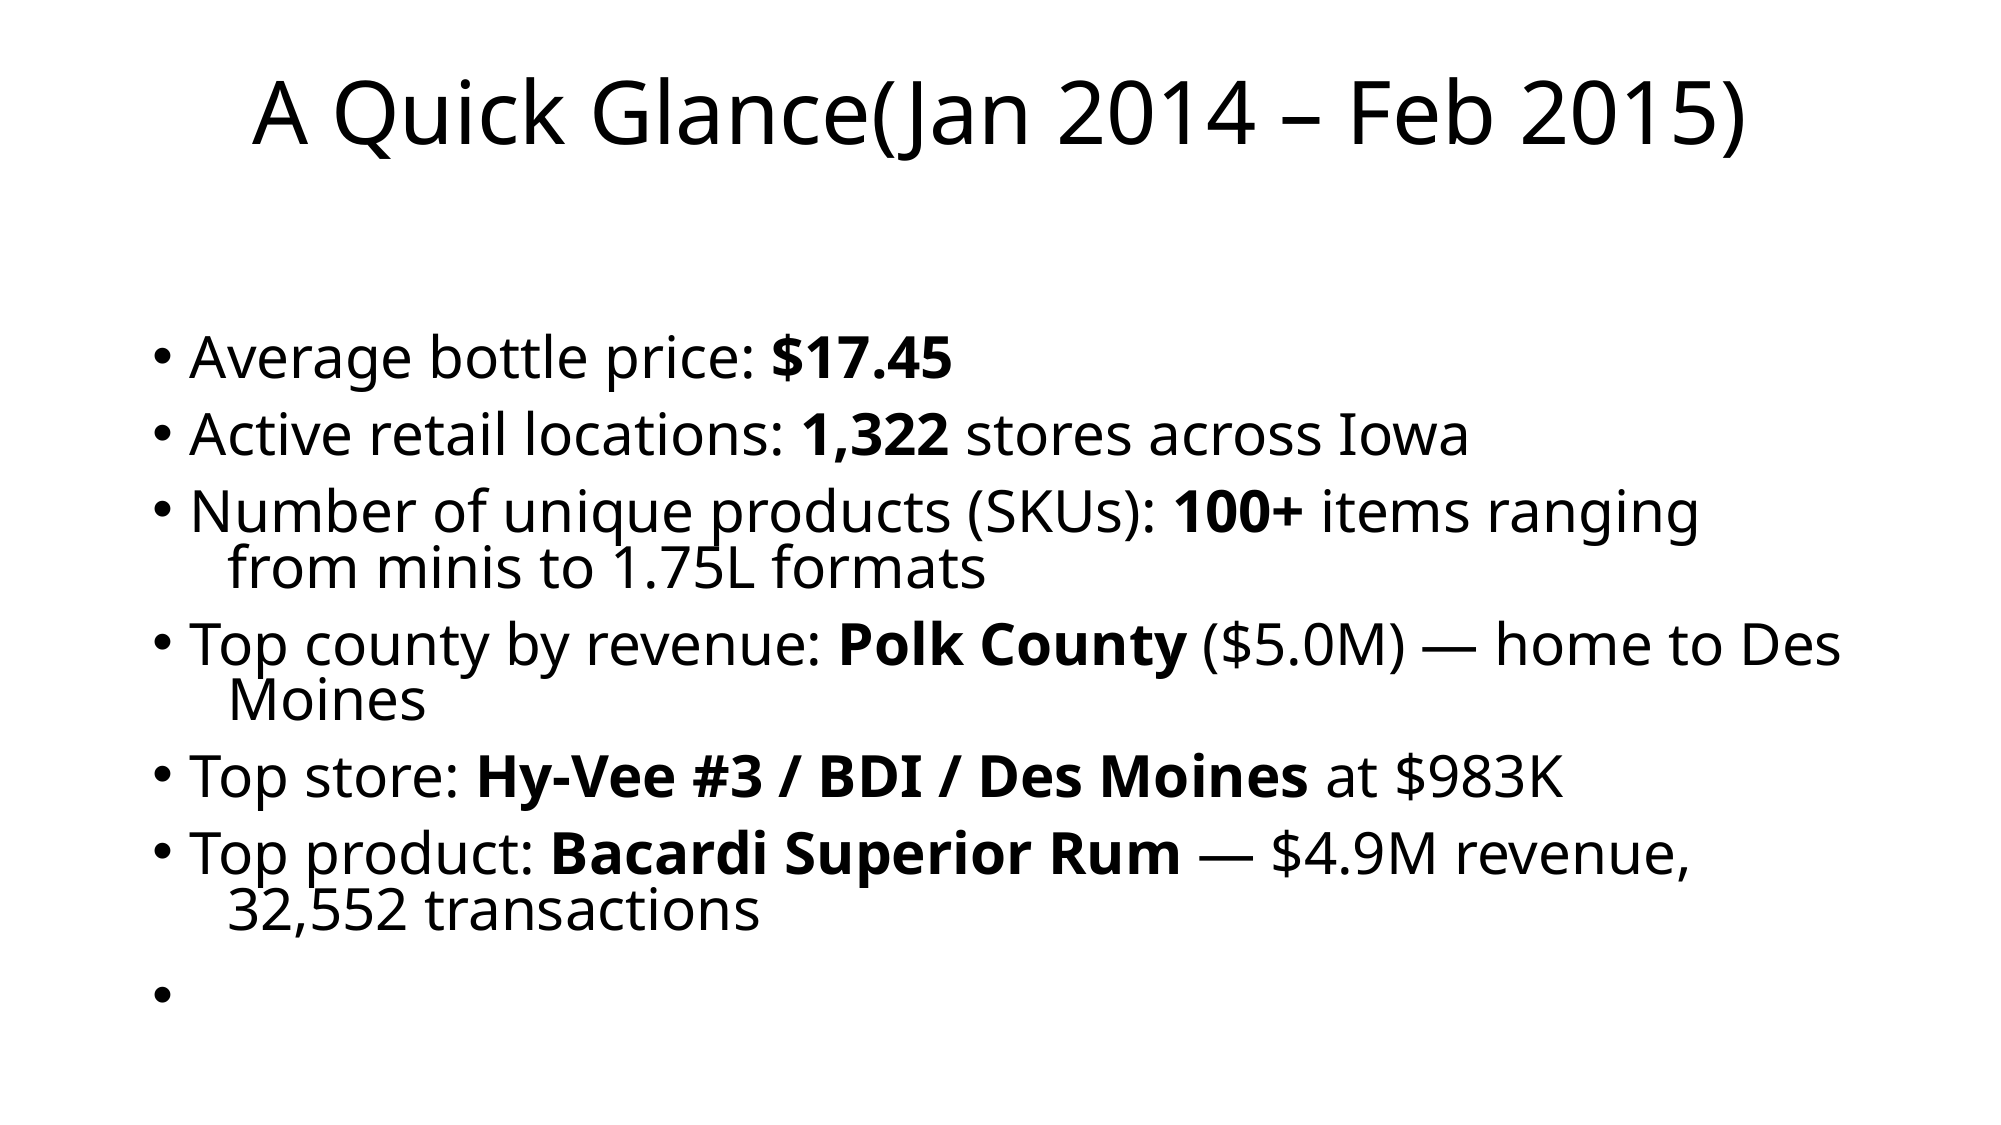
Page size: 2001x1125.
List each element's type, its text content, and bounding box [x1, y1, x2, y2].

list Average bottle price: $17.45 Active retail locations: 1,322 stores across Iowa Number of unique products (SKUs): 100+ items ranging from minis to 1.75L formats Top county by revenue: Polk County ($5.0M) — home to Des Moines Top store: Hy-Vee #3 / BDI / Des Moines at $983K Top product: Bacardi Superior Rum — $4.9M revenue, 32,552 transactions [137, 236, 1863, 950]
title A Quick Glance(Jan 2014 – Feb 2015) [137, 59, 1863, 236]
